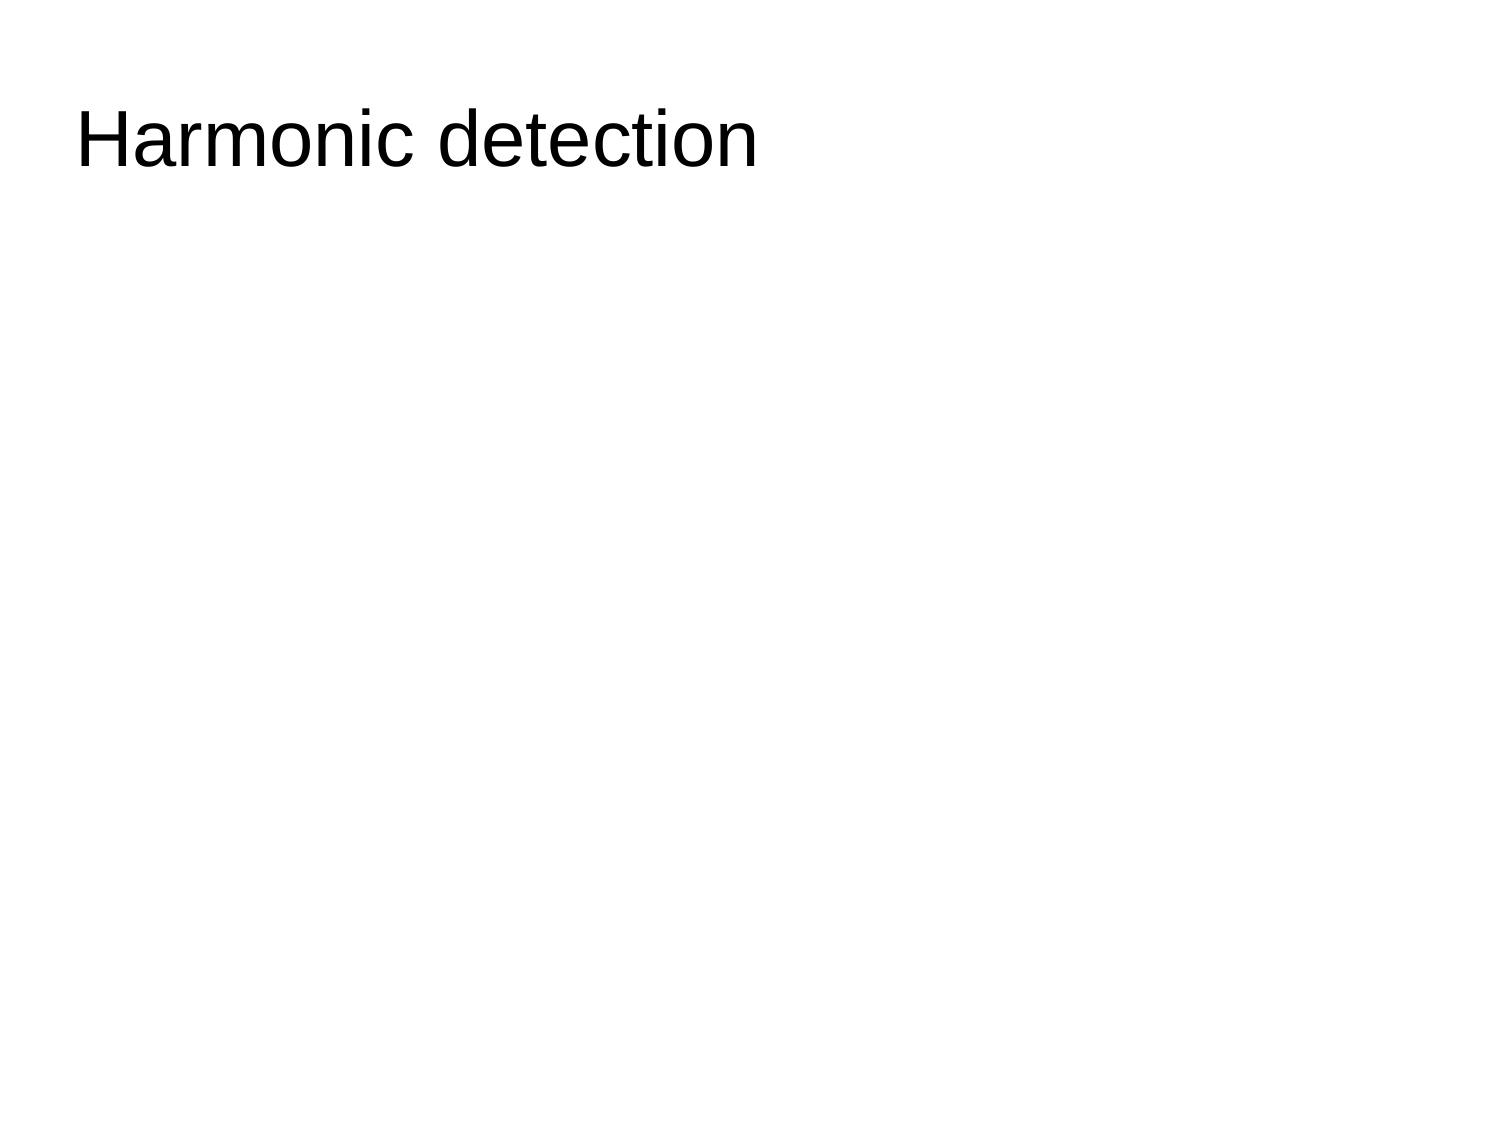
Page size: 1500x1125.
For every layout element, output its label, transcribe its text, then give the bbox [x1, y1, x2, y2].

title Harmonic detection [75, 44, 1425, 233]
